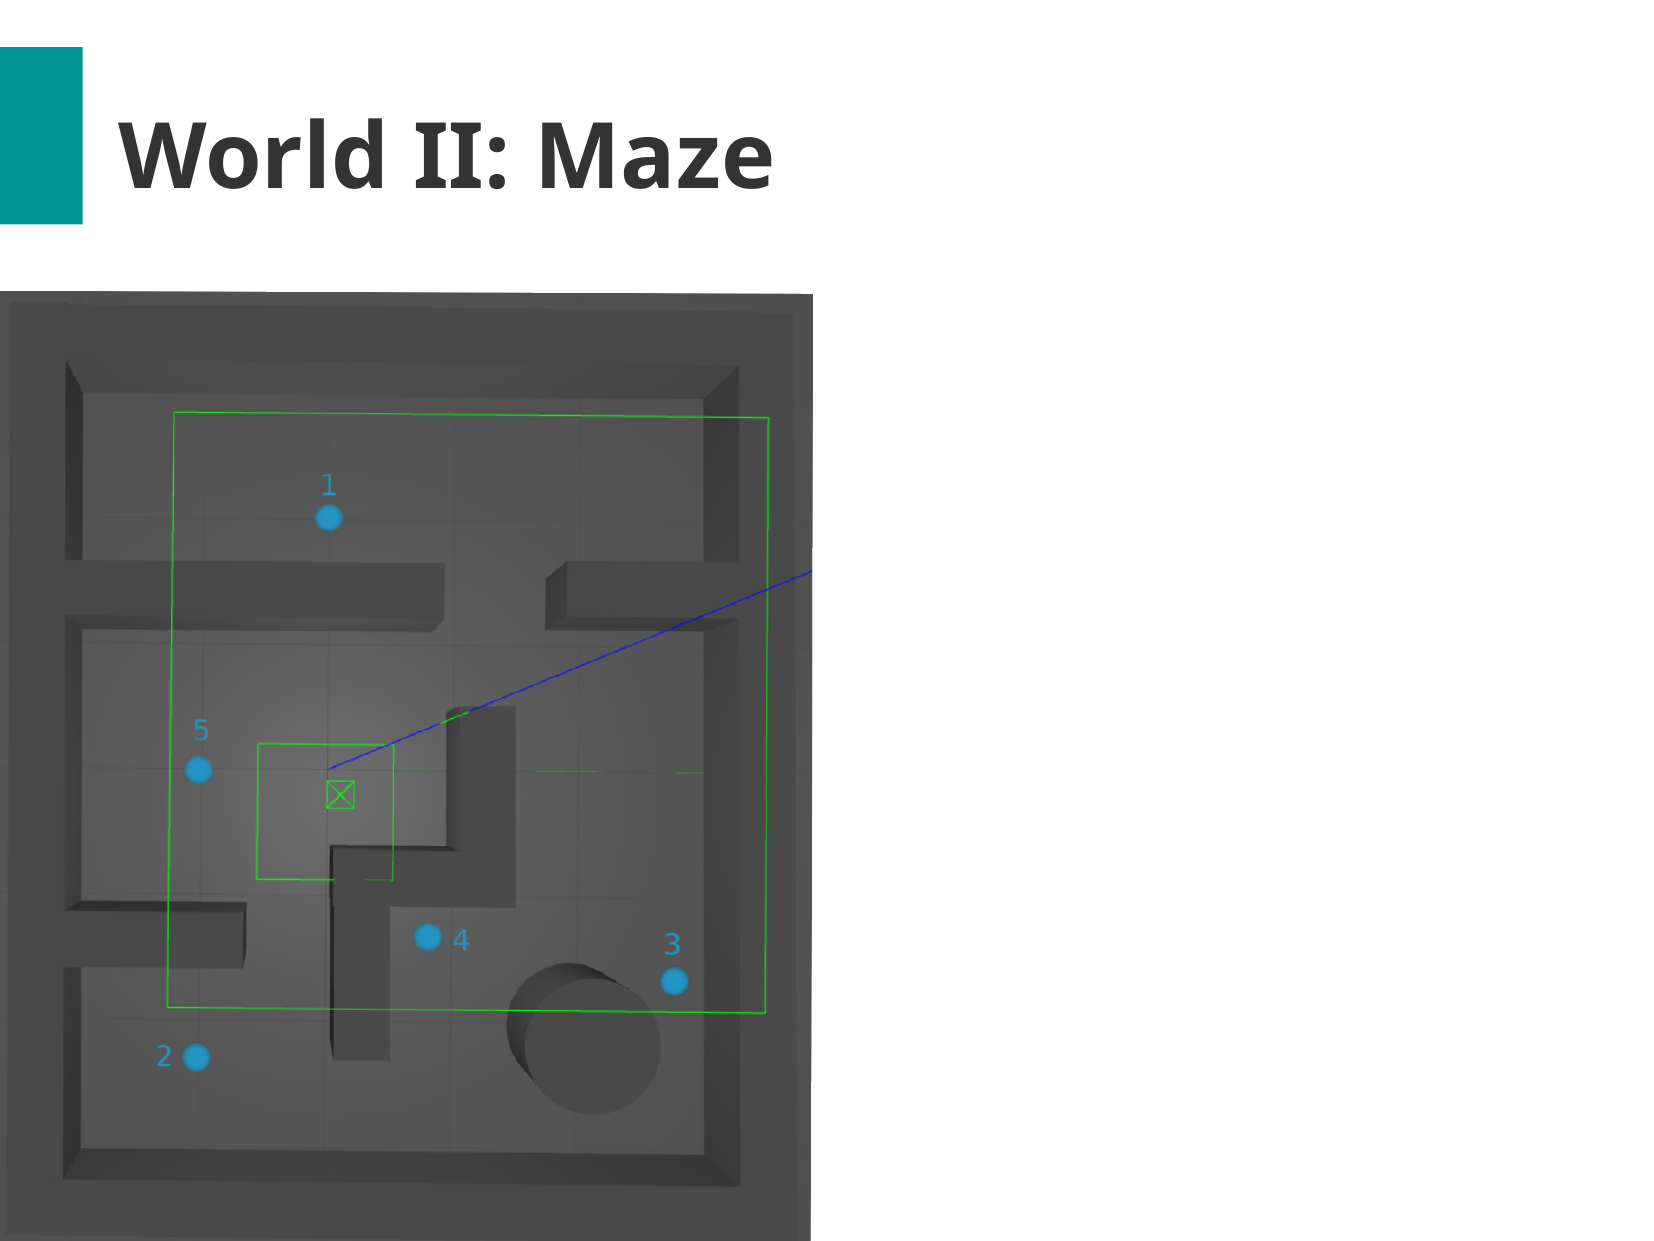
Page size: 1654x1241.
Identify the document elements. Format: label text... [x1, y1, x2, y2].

picture [0, 290, 813, 1241]
title World II: Maze [118, 49, 1571, 257]
